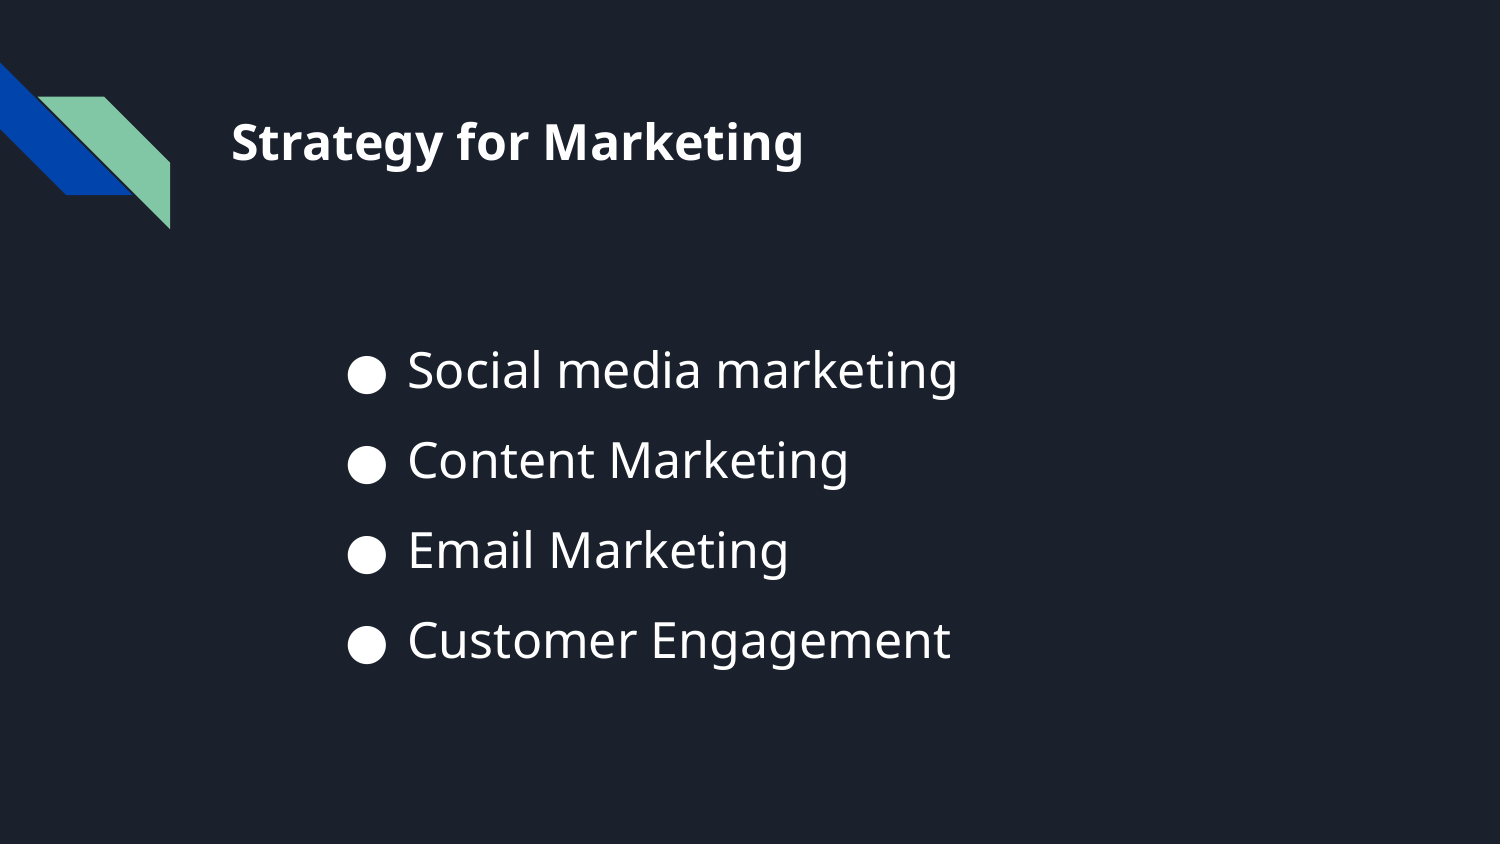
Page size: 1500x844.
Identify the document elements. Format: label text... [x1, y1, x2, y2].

title Strategy for Marketing [216, 65, 1372, 216]
list Social media marketing Content Marketing Email Marketing Customer Engagement [317, 293, 1240, 593]
